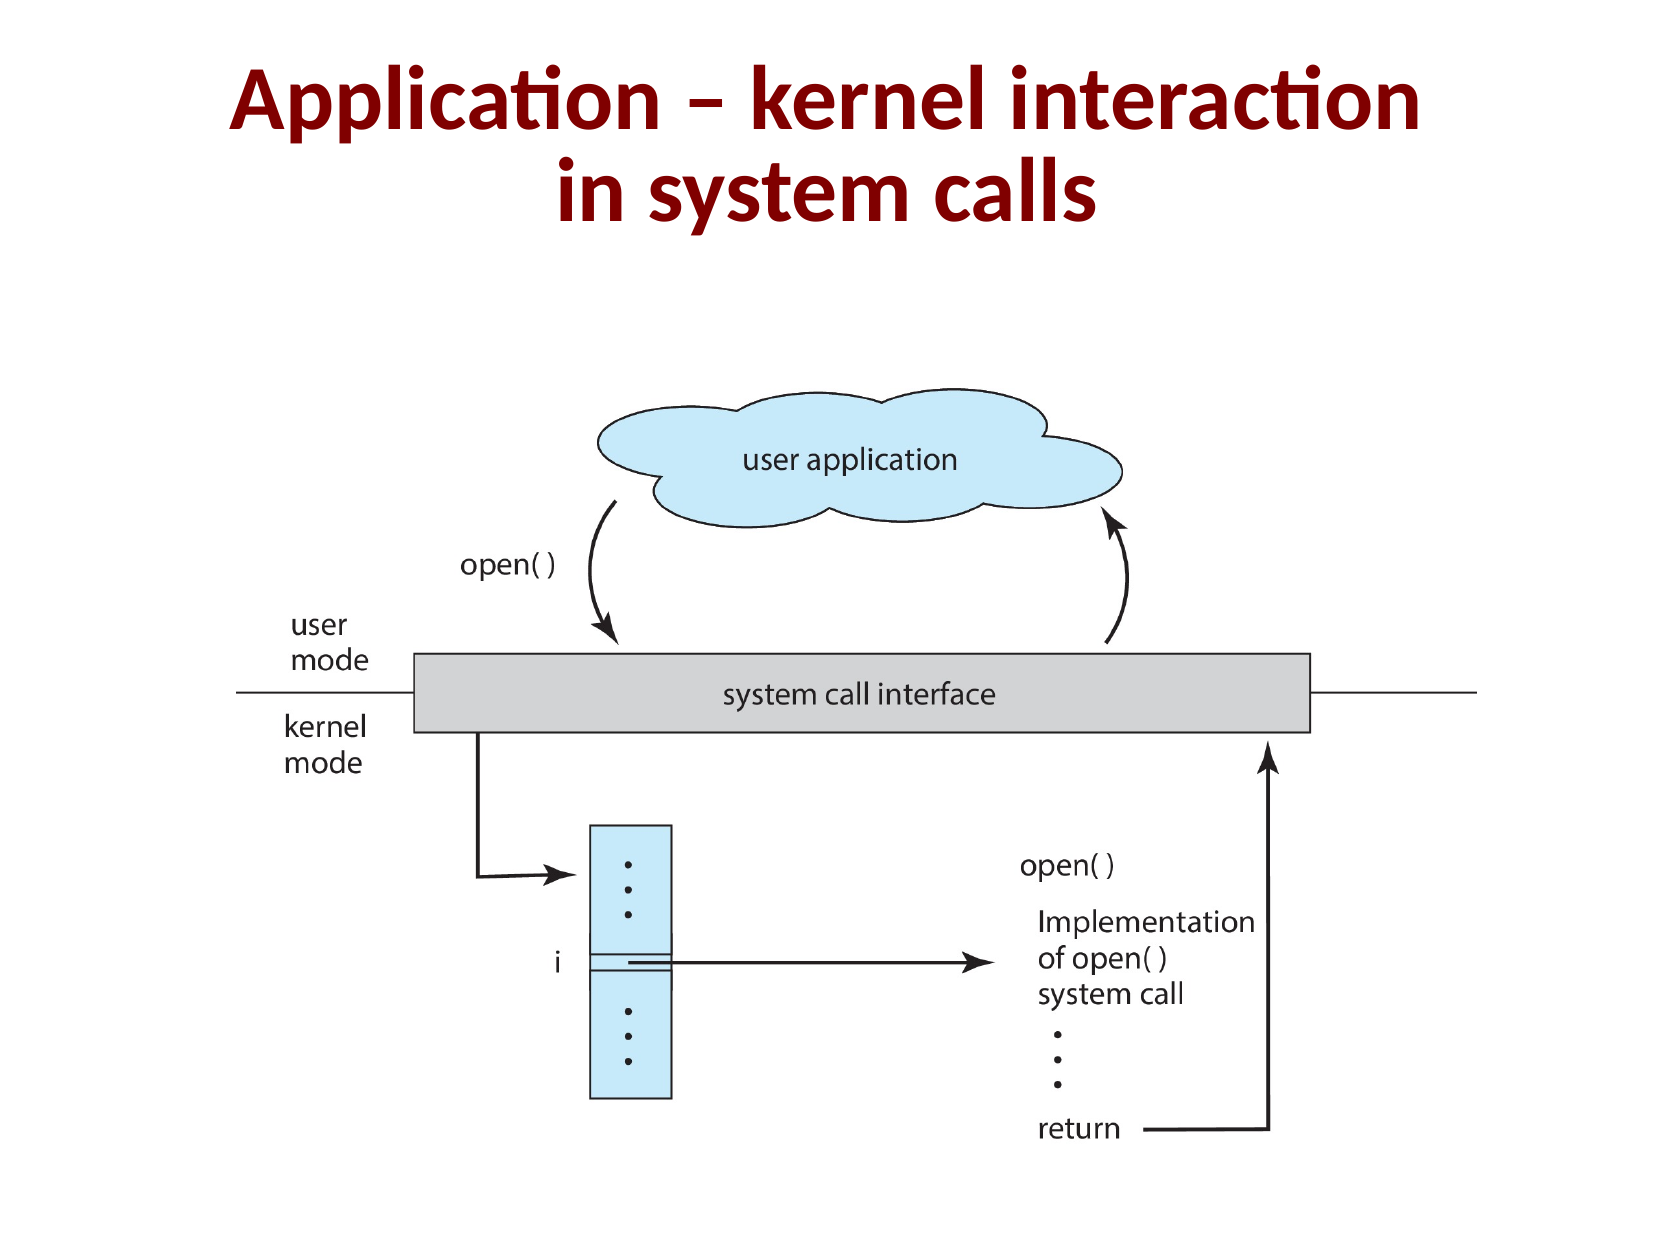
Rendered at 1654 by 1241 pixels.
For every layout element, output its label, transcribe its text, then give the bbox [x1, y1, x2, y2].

title Application – kernel interaction in system calls [82, 0, 1571, 314]
picture [236, 388, 1477, 1146]
